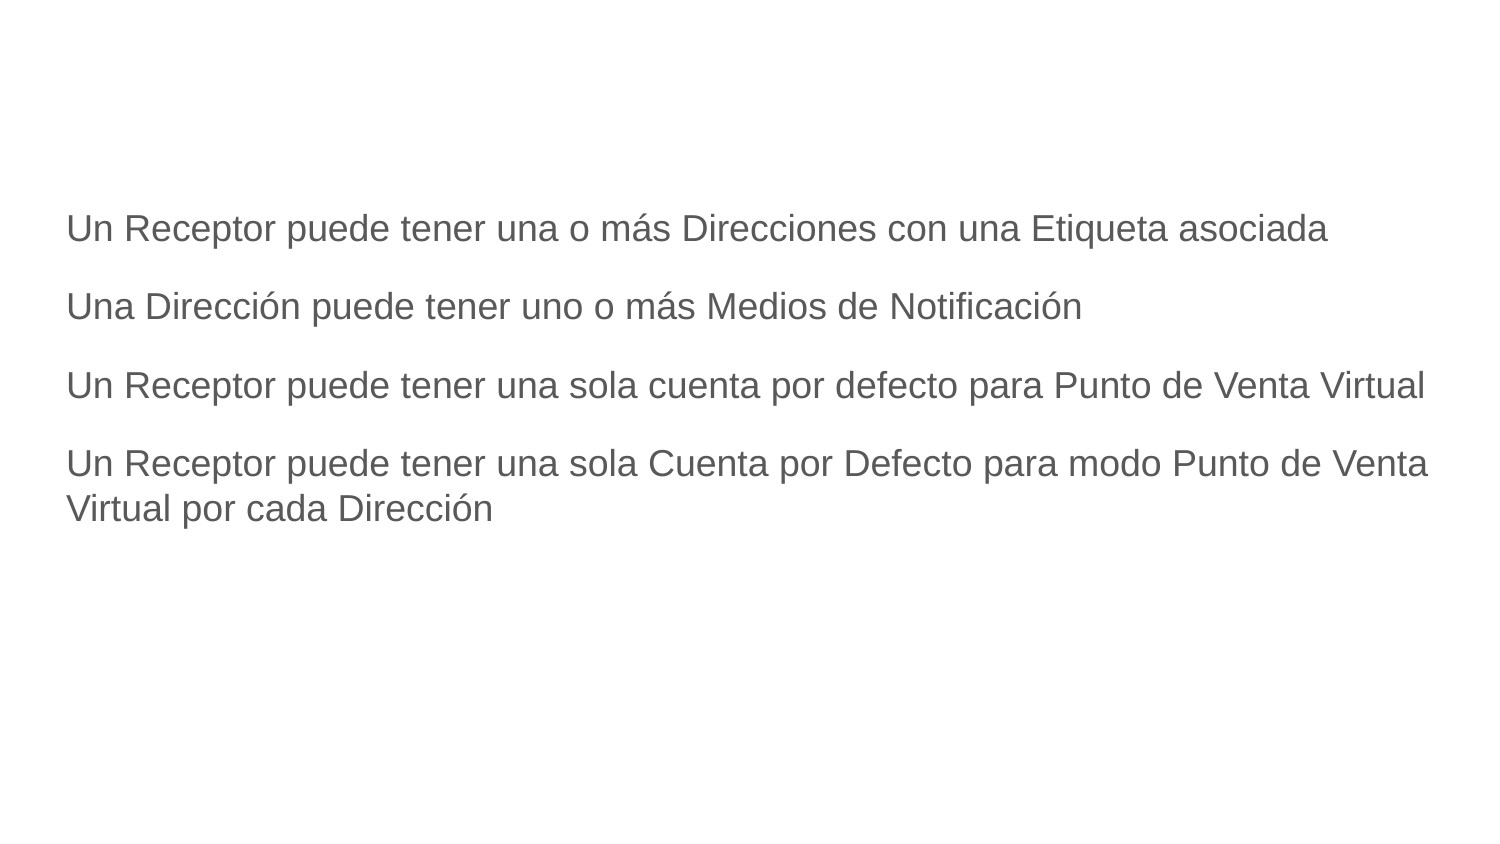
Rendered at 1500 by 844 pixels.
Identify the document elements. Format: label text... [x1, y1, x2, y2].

list Un Receptor puede tener una o más Direcciones con una Etiqueta asociada Una Dirección puede tener uno o más Medios de Notificación Un Receptor puede tener una sola cuenta por defecto para Punto de Venta Virtual Un Receptor puede tener una sola Cuenta por Defecto para modo Punto de Venta Virtual por cada Dirección [51, 189, 1449, 750]
